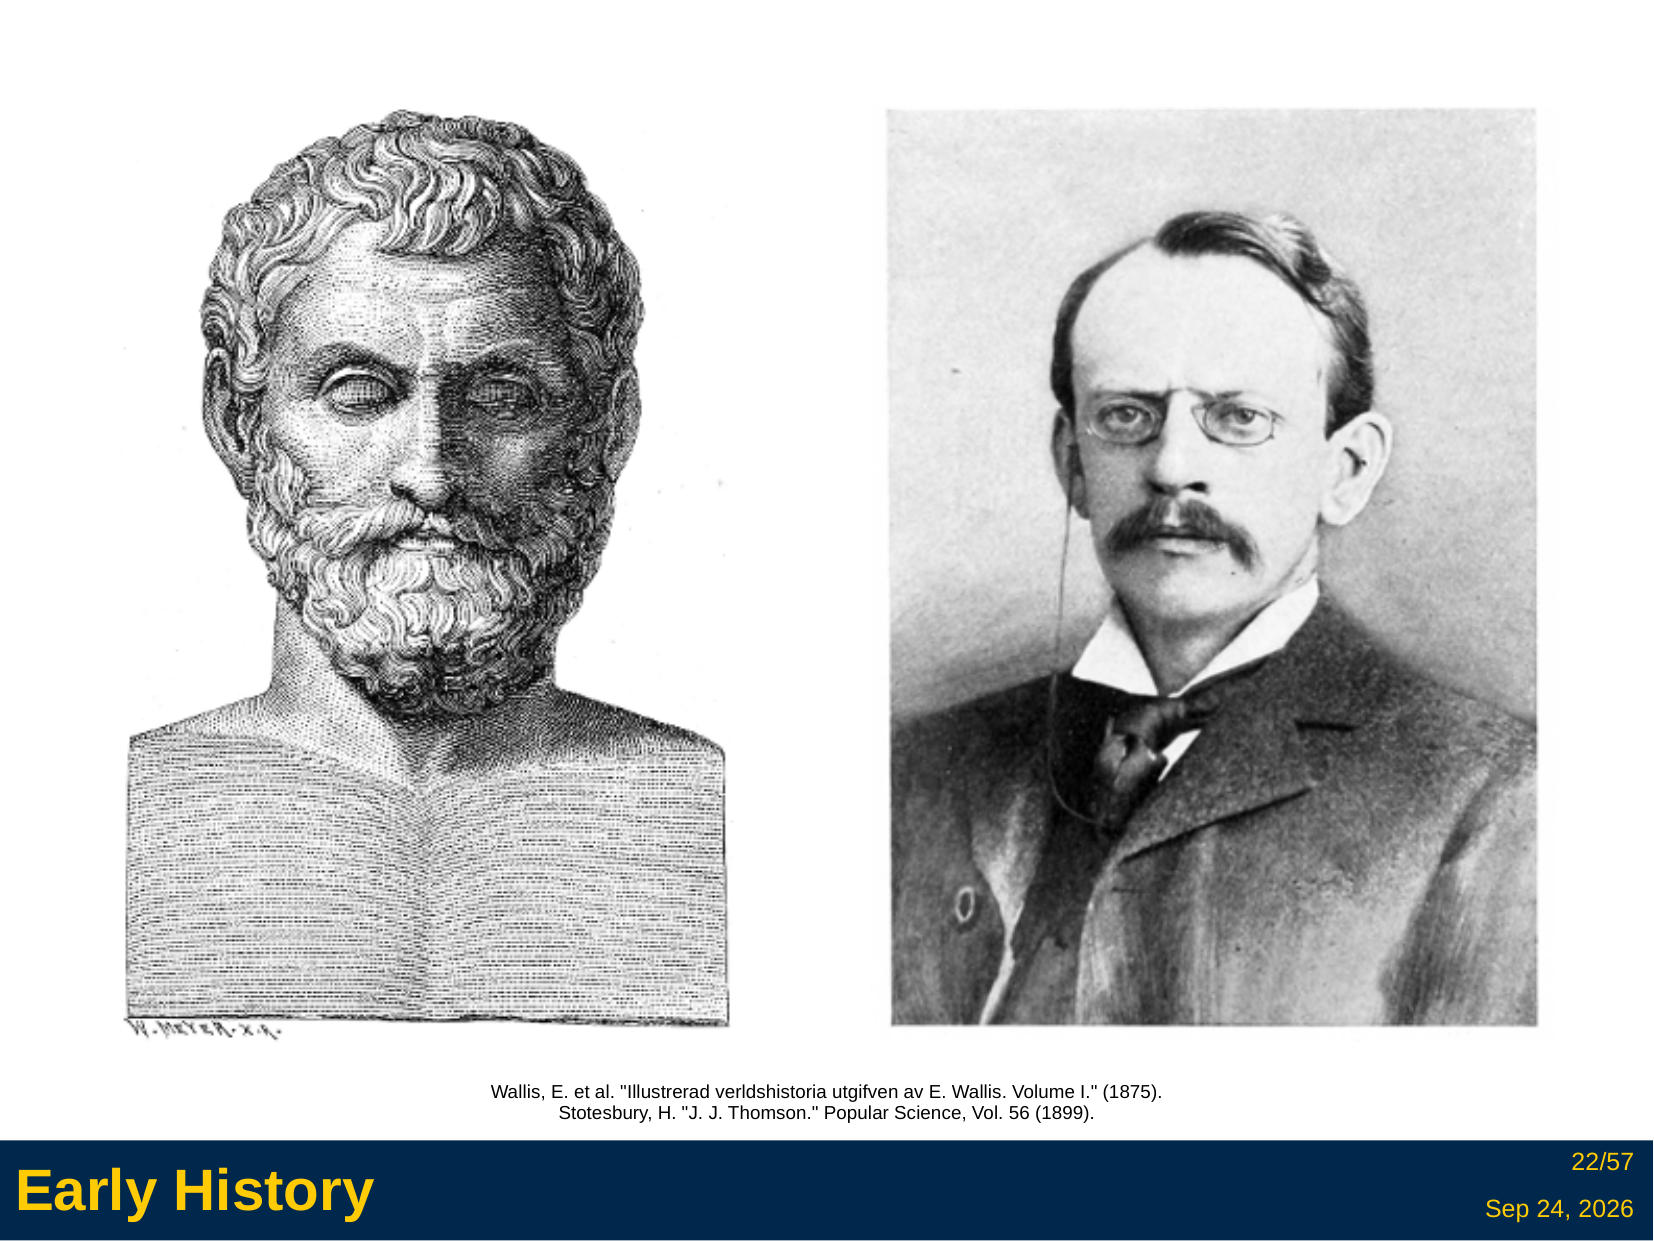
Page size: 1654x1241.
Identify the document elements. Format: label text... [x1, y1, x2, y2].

picture [871, 106, 1558, 1042]
title Early History [14, 1143, 1380, 1241]
picture [120, 106, 736, 1042]
text_box Wallis, E. et al. "Illustrerad verldshistoria utgifven av E. Wallis. Volume I." (1875). Stotesbury, H. "J. J. Thomson." Popular Science, Vol. 56 (1899). [0, 1074, 1653, 1143]
